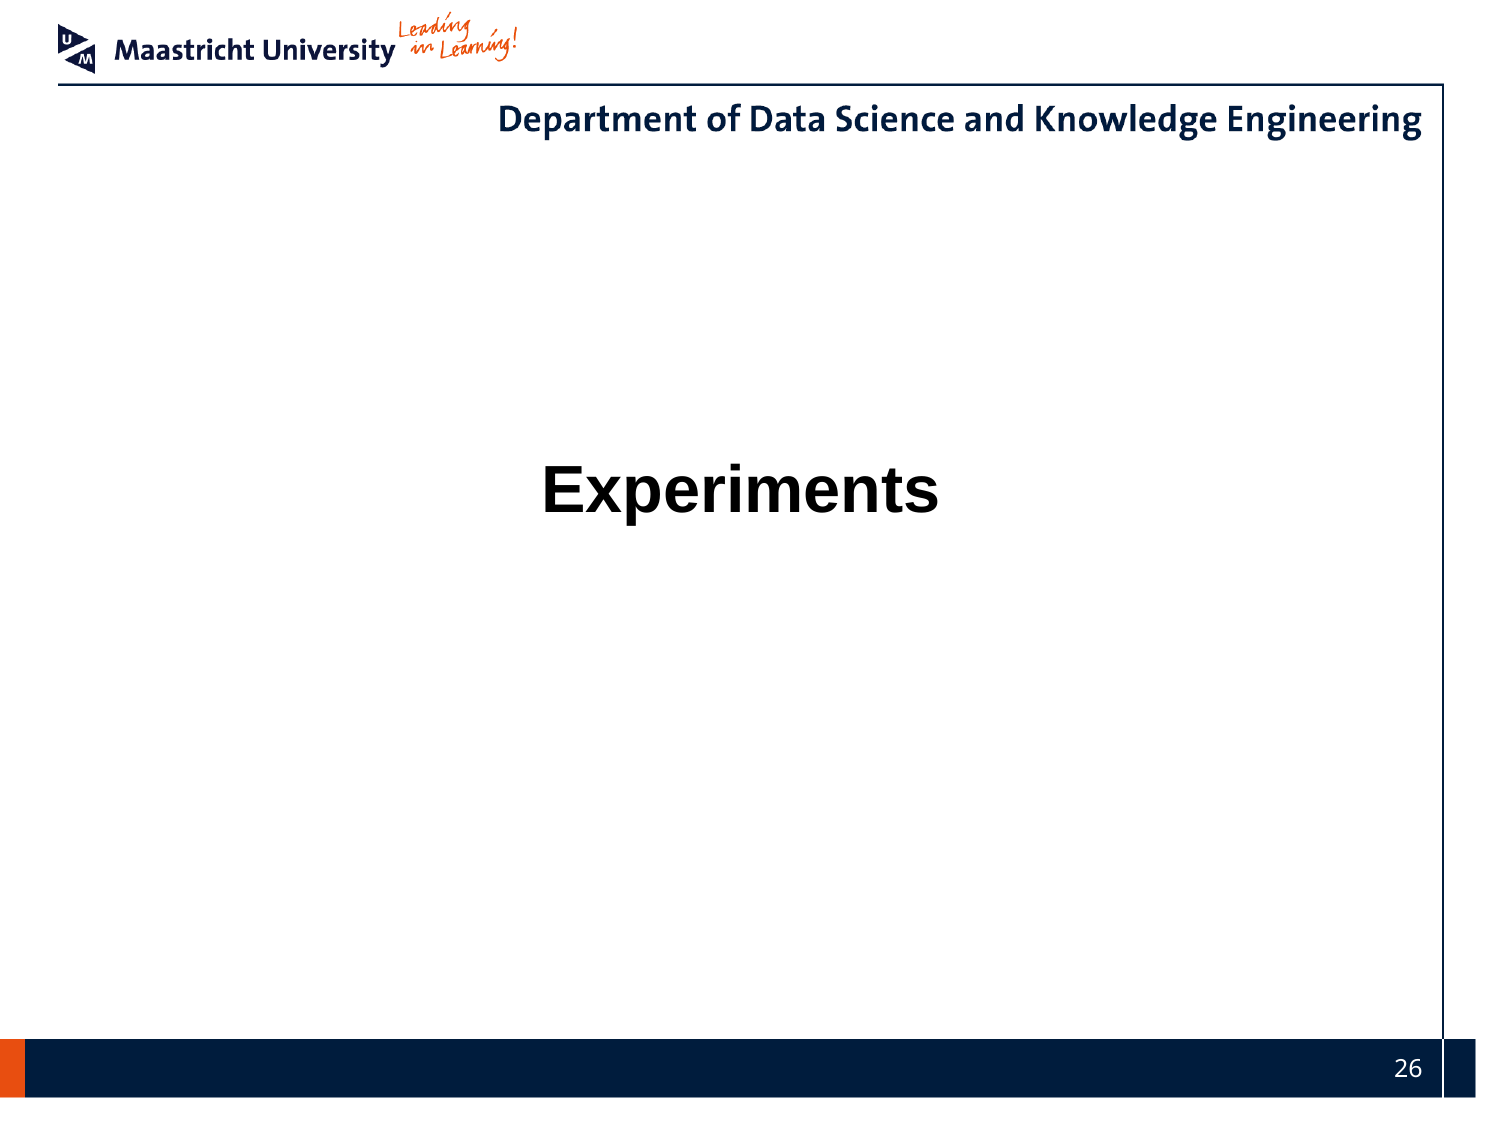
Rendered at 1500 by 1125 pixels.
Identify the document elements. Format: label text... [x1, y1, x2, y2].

subtitle Experiments [57, 200, 1425, 780]
picture [0, 0, 1500, 1125]
